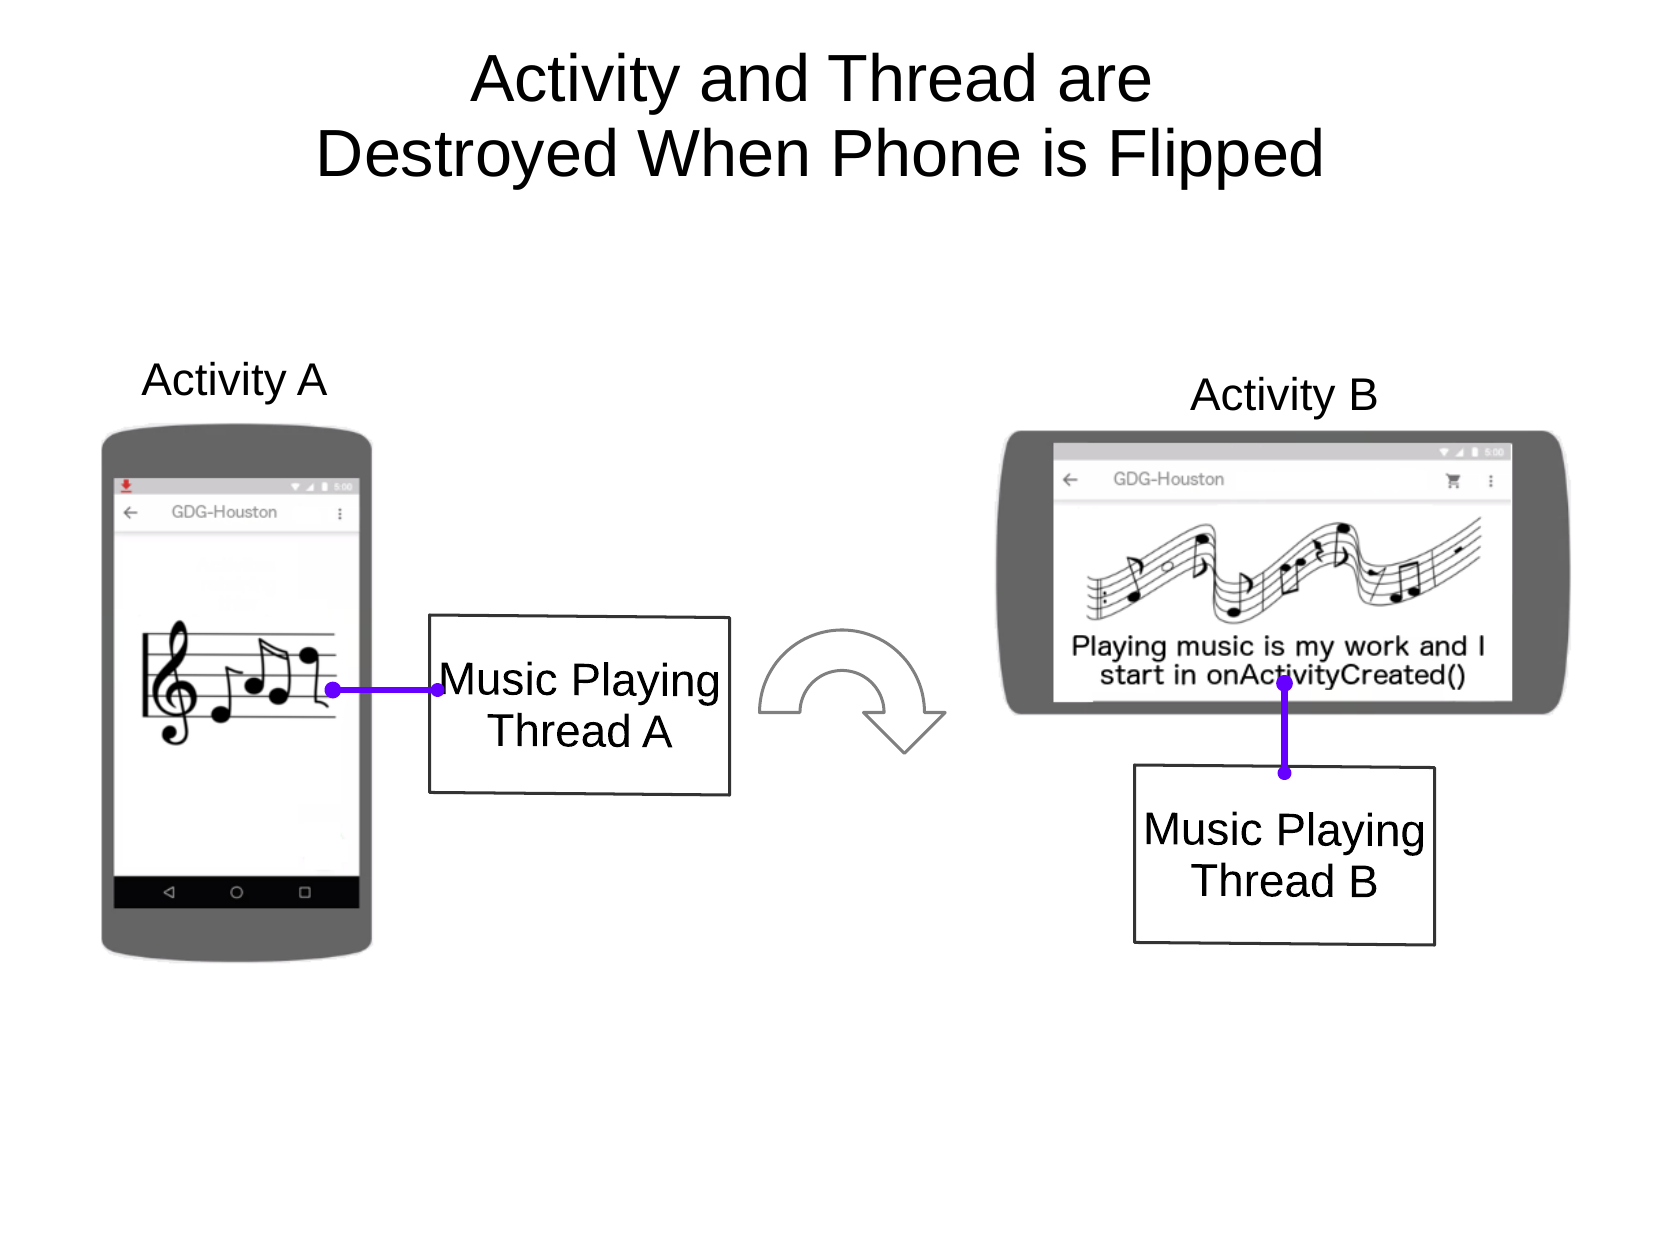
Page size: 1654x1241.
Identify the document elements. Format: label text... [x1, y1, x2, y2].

picture [90, 404, 385, 976]
text_box Activity B [1149, 360, 1420, 436]
title Activity and Thread are Destroyed When Phone is Flipped [77, 12, 1566, 220]
text_box Music Playing Thread B [1134, 765, 1435, 946]
text_box Activity A [99, 345, 370, 421]
picture [984, 424, 1582, 721]
text_box Music Playing Thread A [429, 615, 730, 796]
